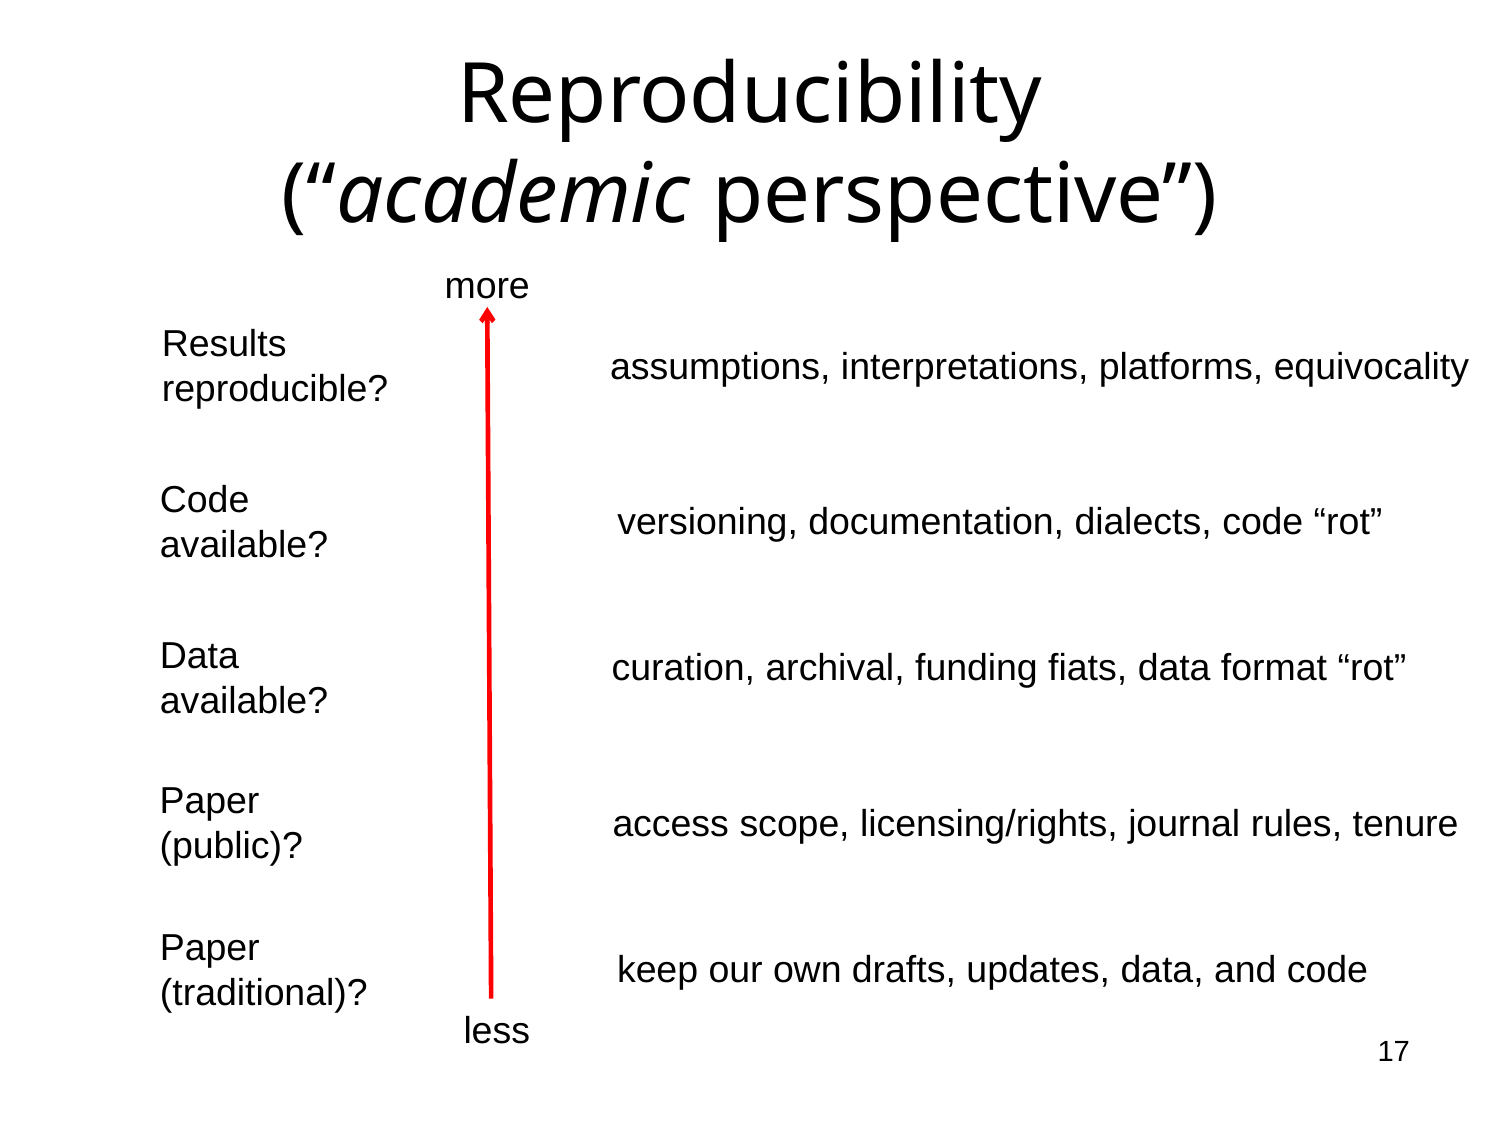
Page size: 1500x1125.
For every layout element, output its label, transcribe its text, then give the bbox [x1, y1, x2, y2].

text_box Data available? [145, 623, 343, 729]
text_box versioning, documentation, dialects, code “rot” [602, 490, 1398, 550]
text_box less [448, 998, 545, 1059]
text_box more [429, 253, 545, 314]
text_box Paper (public)? [144, 768, 318, 874]
title Reproducibility (“academic perspective”) [75, 45, 1425, 233]
text_box assumptions, interpretations, platforms, equivocality [595, 334, 1485, 395]
slide_number <number> [1074, 1024, 1425, 1103]
text_box Results reproducible? [147, 311, 404, 417]
text_box access scope, licensing/rights, journal rules, tenure [597, 791, 1474, 851]
text_box Paper (traditional)? [145, 915, 383, 1021]
text_box curation, archival, funding fiats, data format “rot” [596, 635, 1422, 696]
text_box keep our own drafts, updates, data, and code [602, 937, 1384, 998]
text_box Code available? [145, 467, 343, 573]
